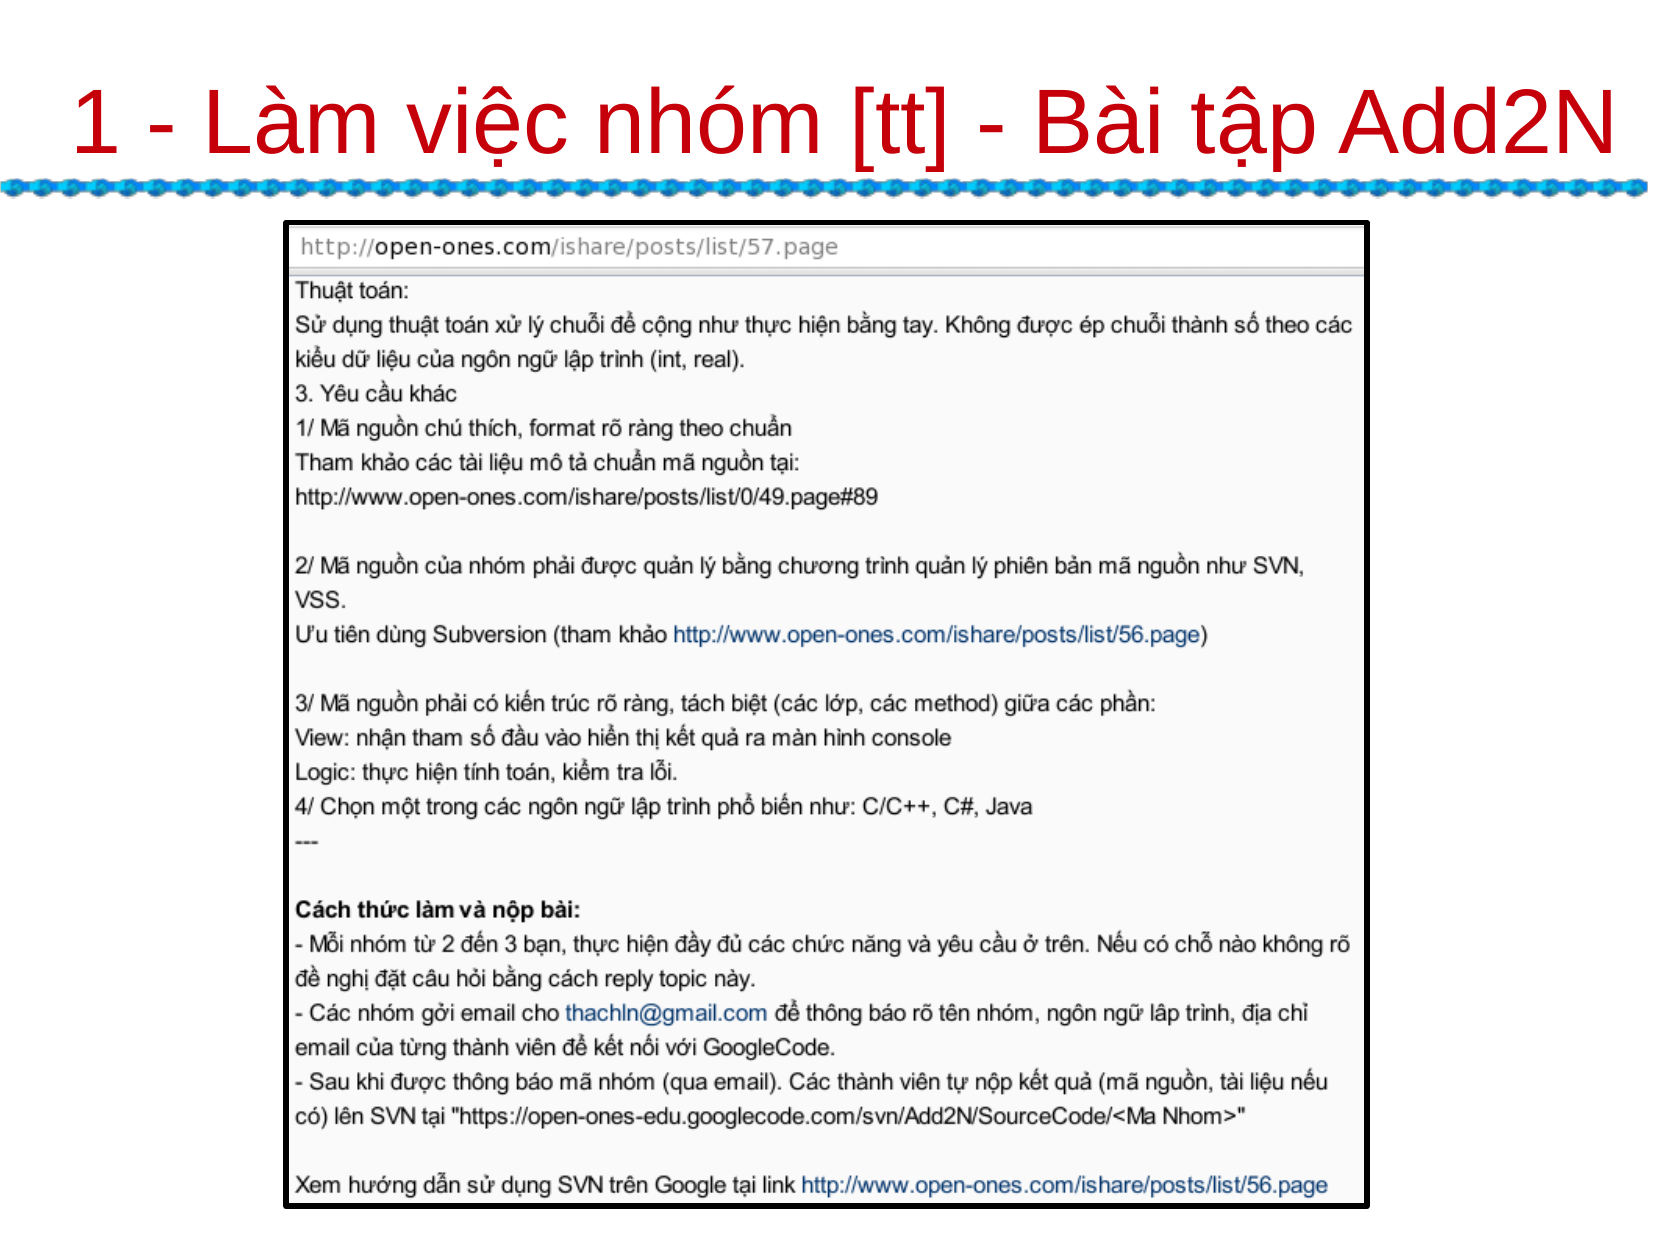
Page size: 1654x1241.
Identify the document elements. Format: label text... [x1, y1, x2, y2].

picture [0, 178, 37, 199]
title 1 - Làm việc nhóm [tt] - Bài tập Add2N [37, 37, 1651, 208]
picture [289, 225, 1364, 1204]
